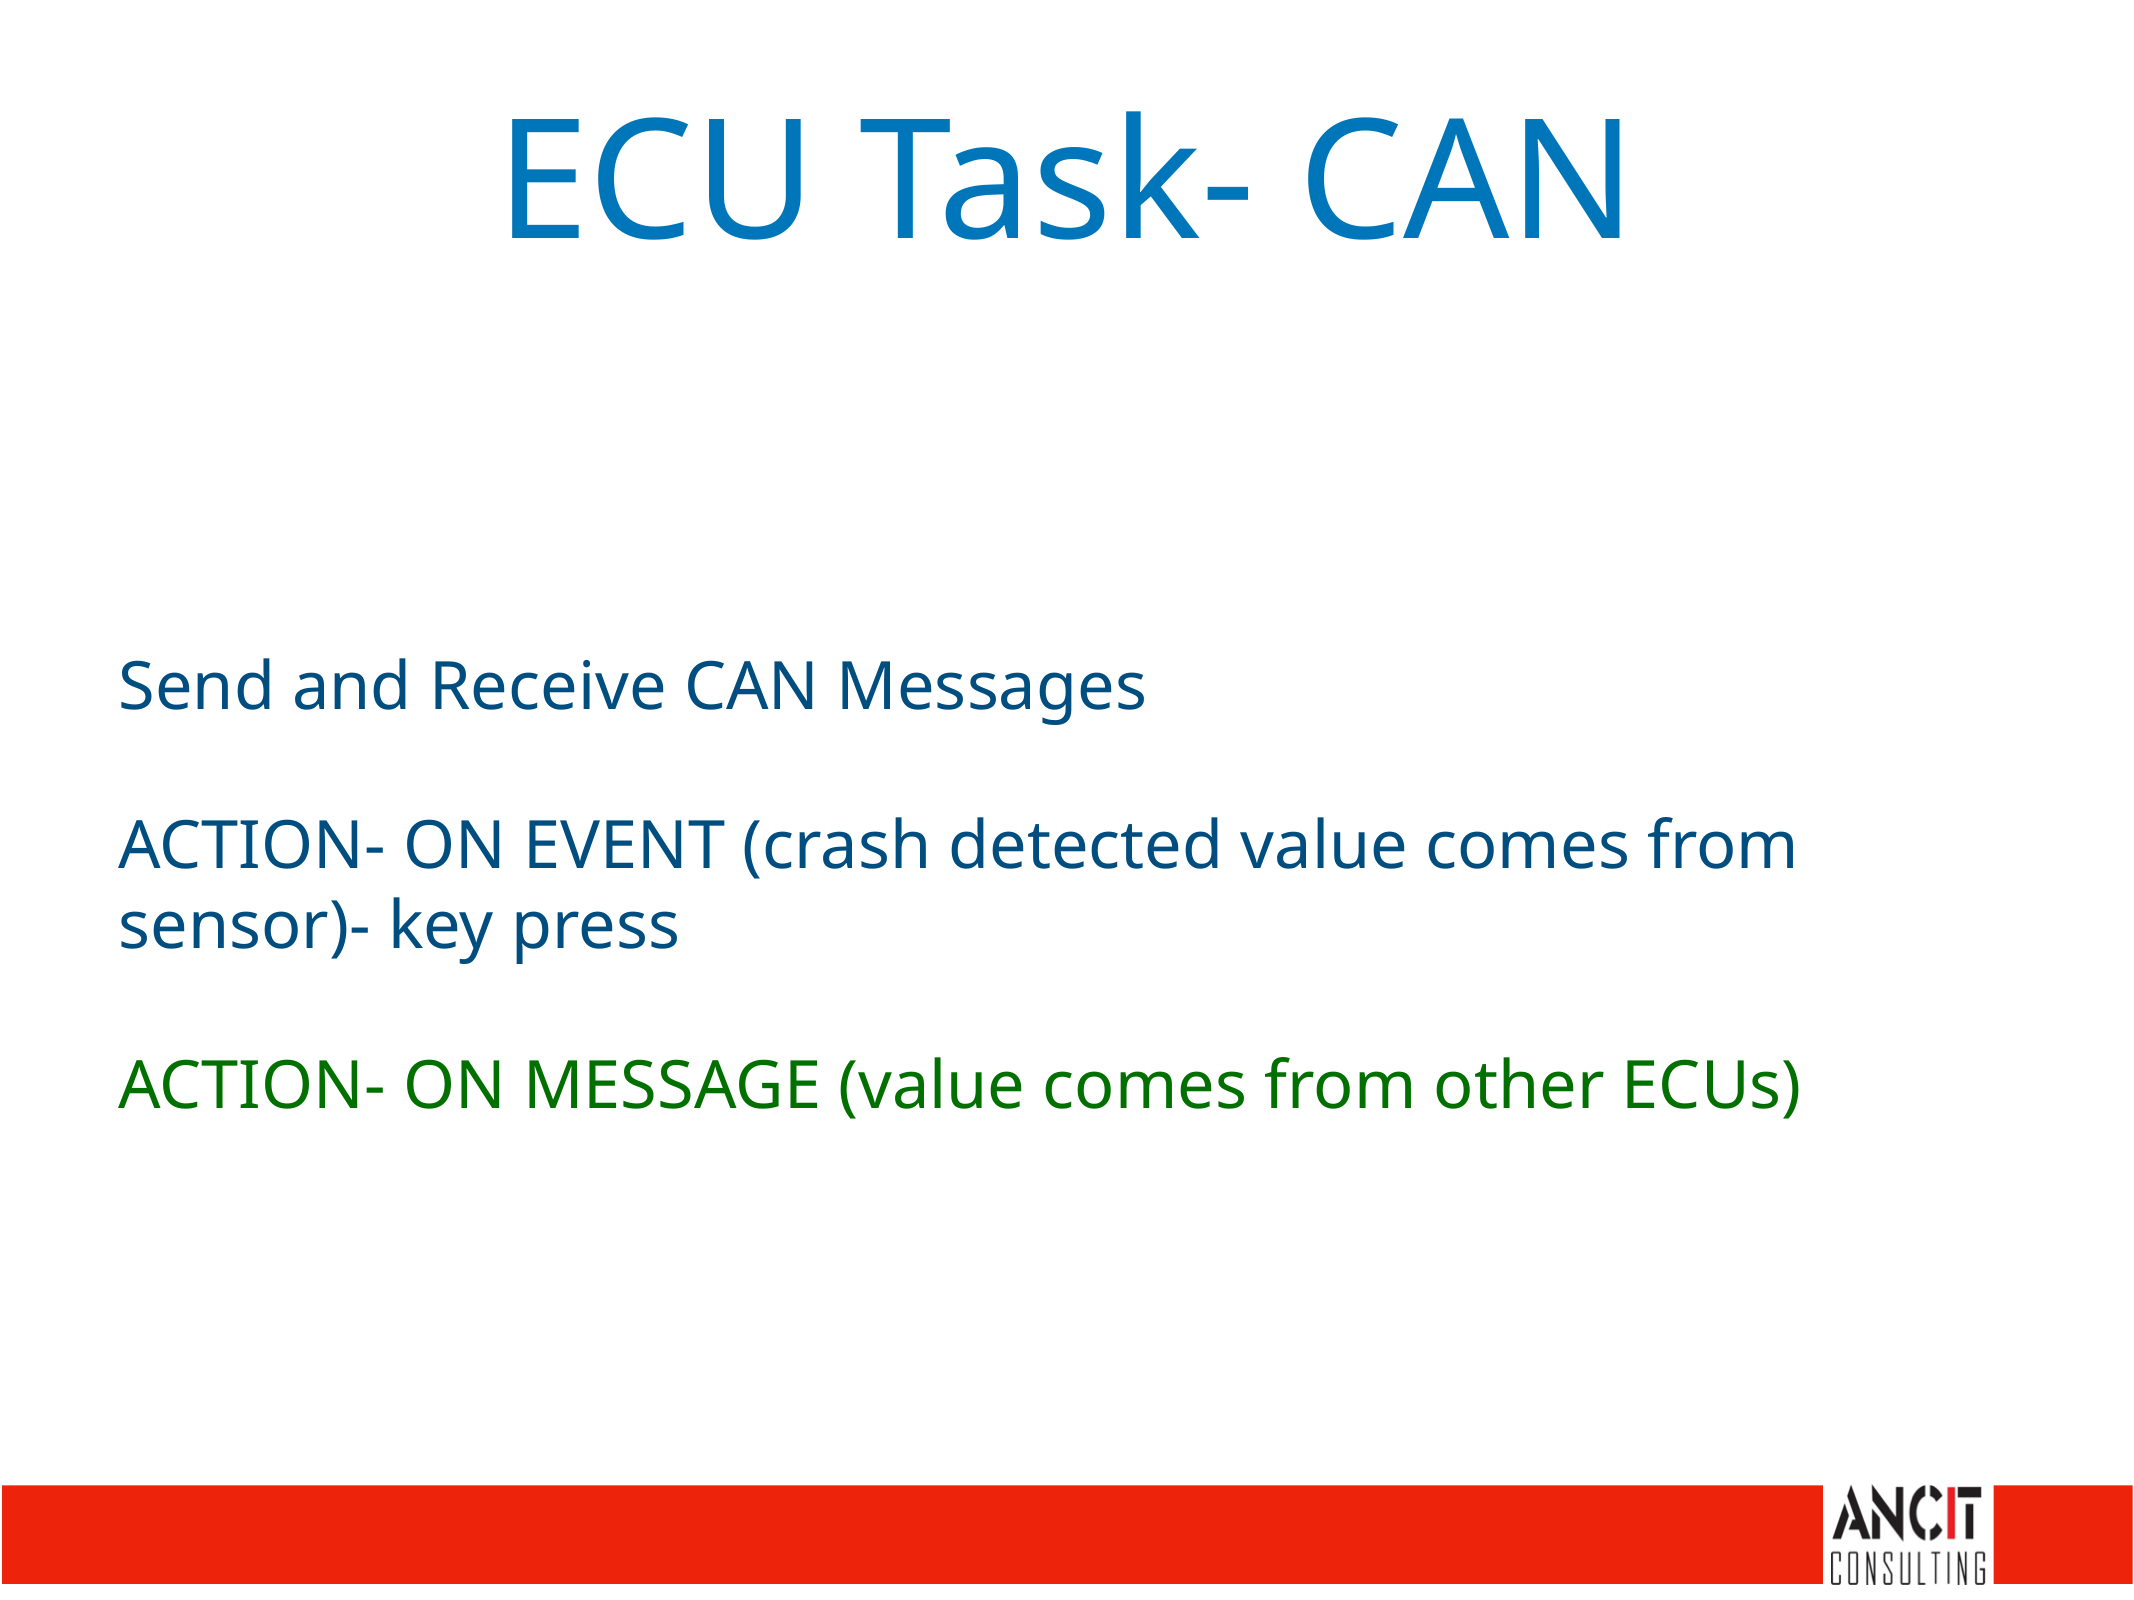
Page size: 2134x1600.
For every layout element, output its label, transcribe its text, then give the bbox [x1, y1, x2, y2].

text_box [1993, 1485, 2133, 1584]
title ECU Task- CAN [156, 0, 1978, 349]
text_box Send and Receive CAN Messages ACTION- ON EVENT (crash detected value comes from sensor)- key press ACTION- ON MESSAGE (value comes from other ECUs) [110, 633, 1957, 1211]
picture [1831, 1484, 1986, 1585]
text_box [2, 1485, 1823, 1584]
